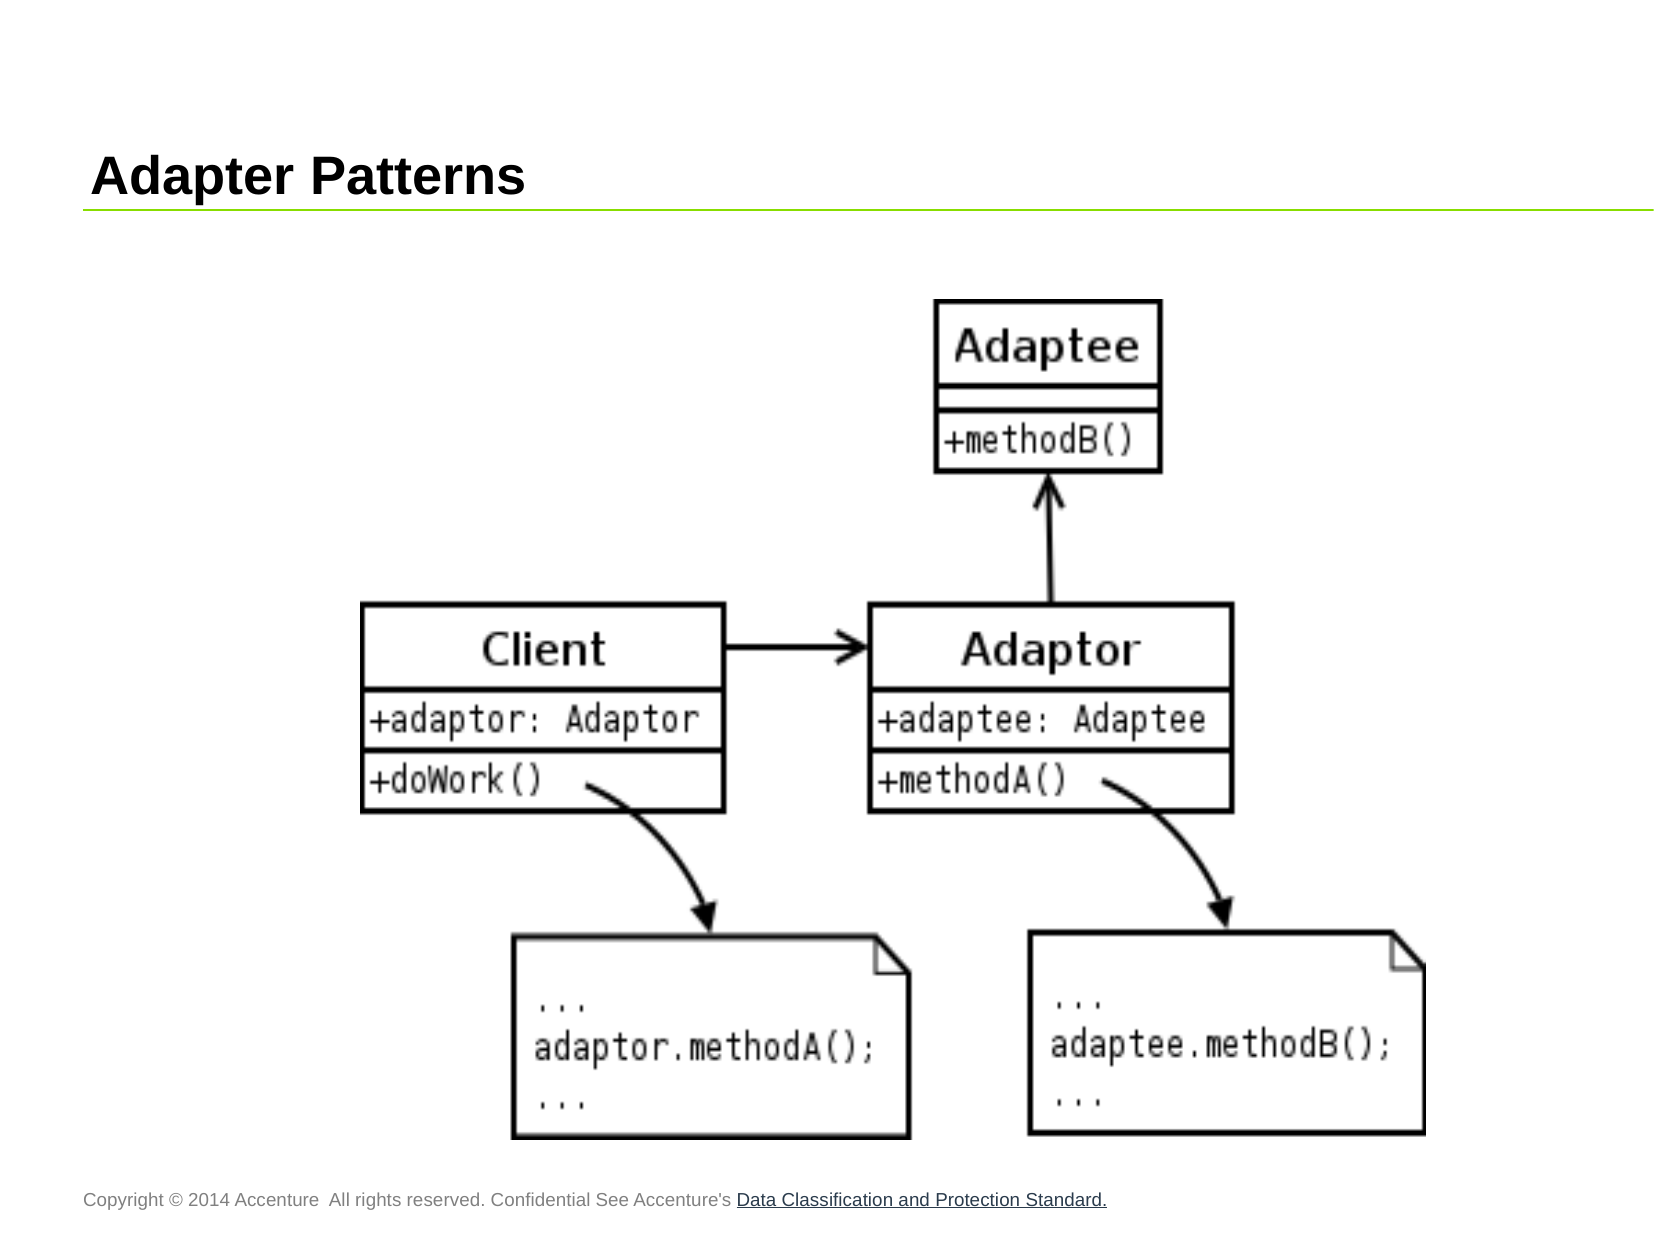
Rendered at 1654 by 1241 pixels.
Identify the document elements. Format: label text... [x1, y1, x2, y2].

picture [360, 299, 1426, 1141]
title Adapter Patterns [90, 105, 1654, 247]
